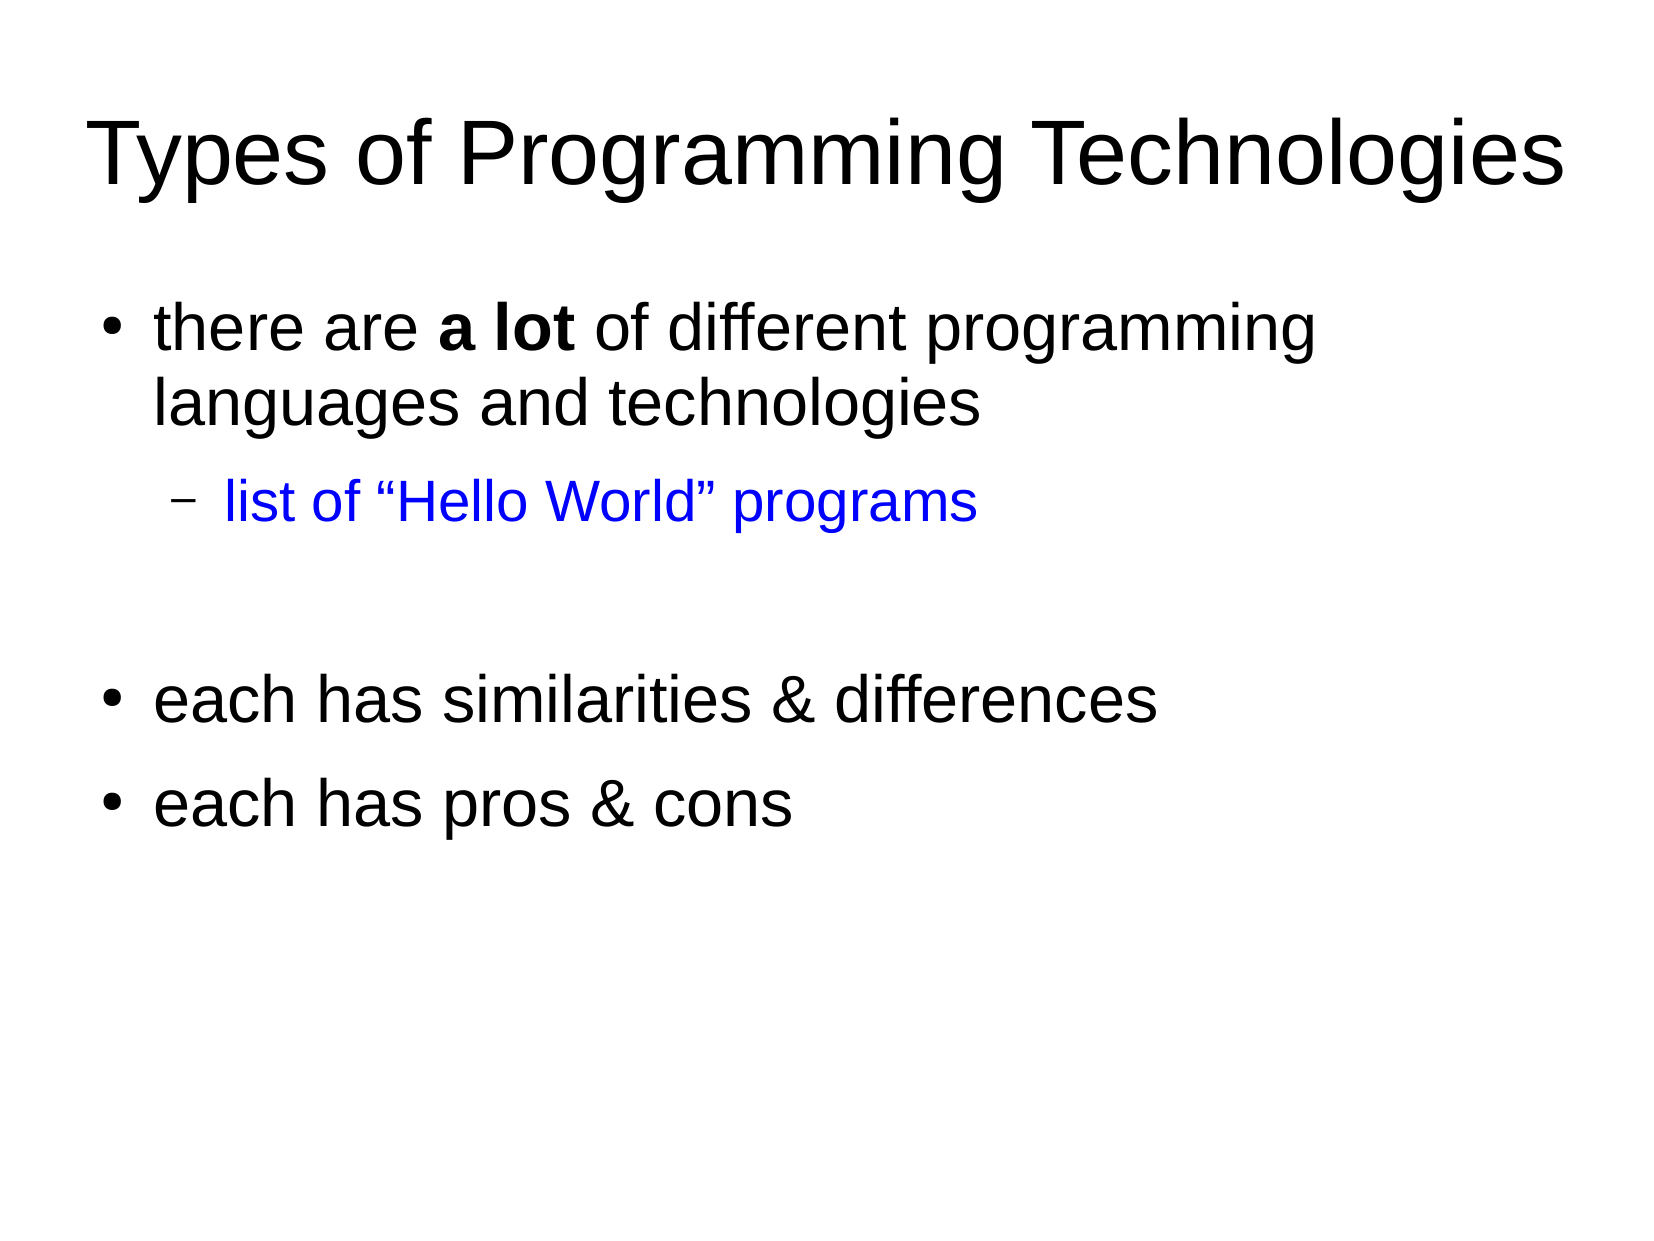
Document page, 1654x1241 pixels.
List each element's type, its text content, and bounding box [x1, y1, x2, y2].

title Types of Programming Technologies [82, 49, 1571, 257]
list there are a lot of different programming languages and technologies list of “Hello World” programs each has similarities & differences each has pros & cons [82, 290, 1538, 1010]
